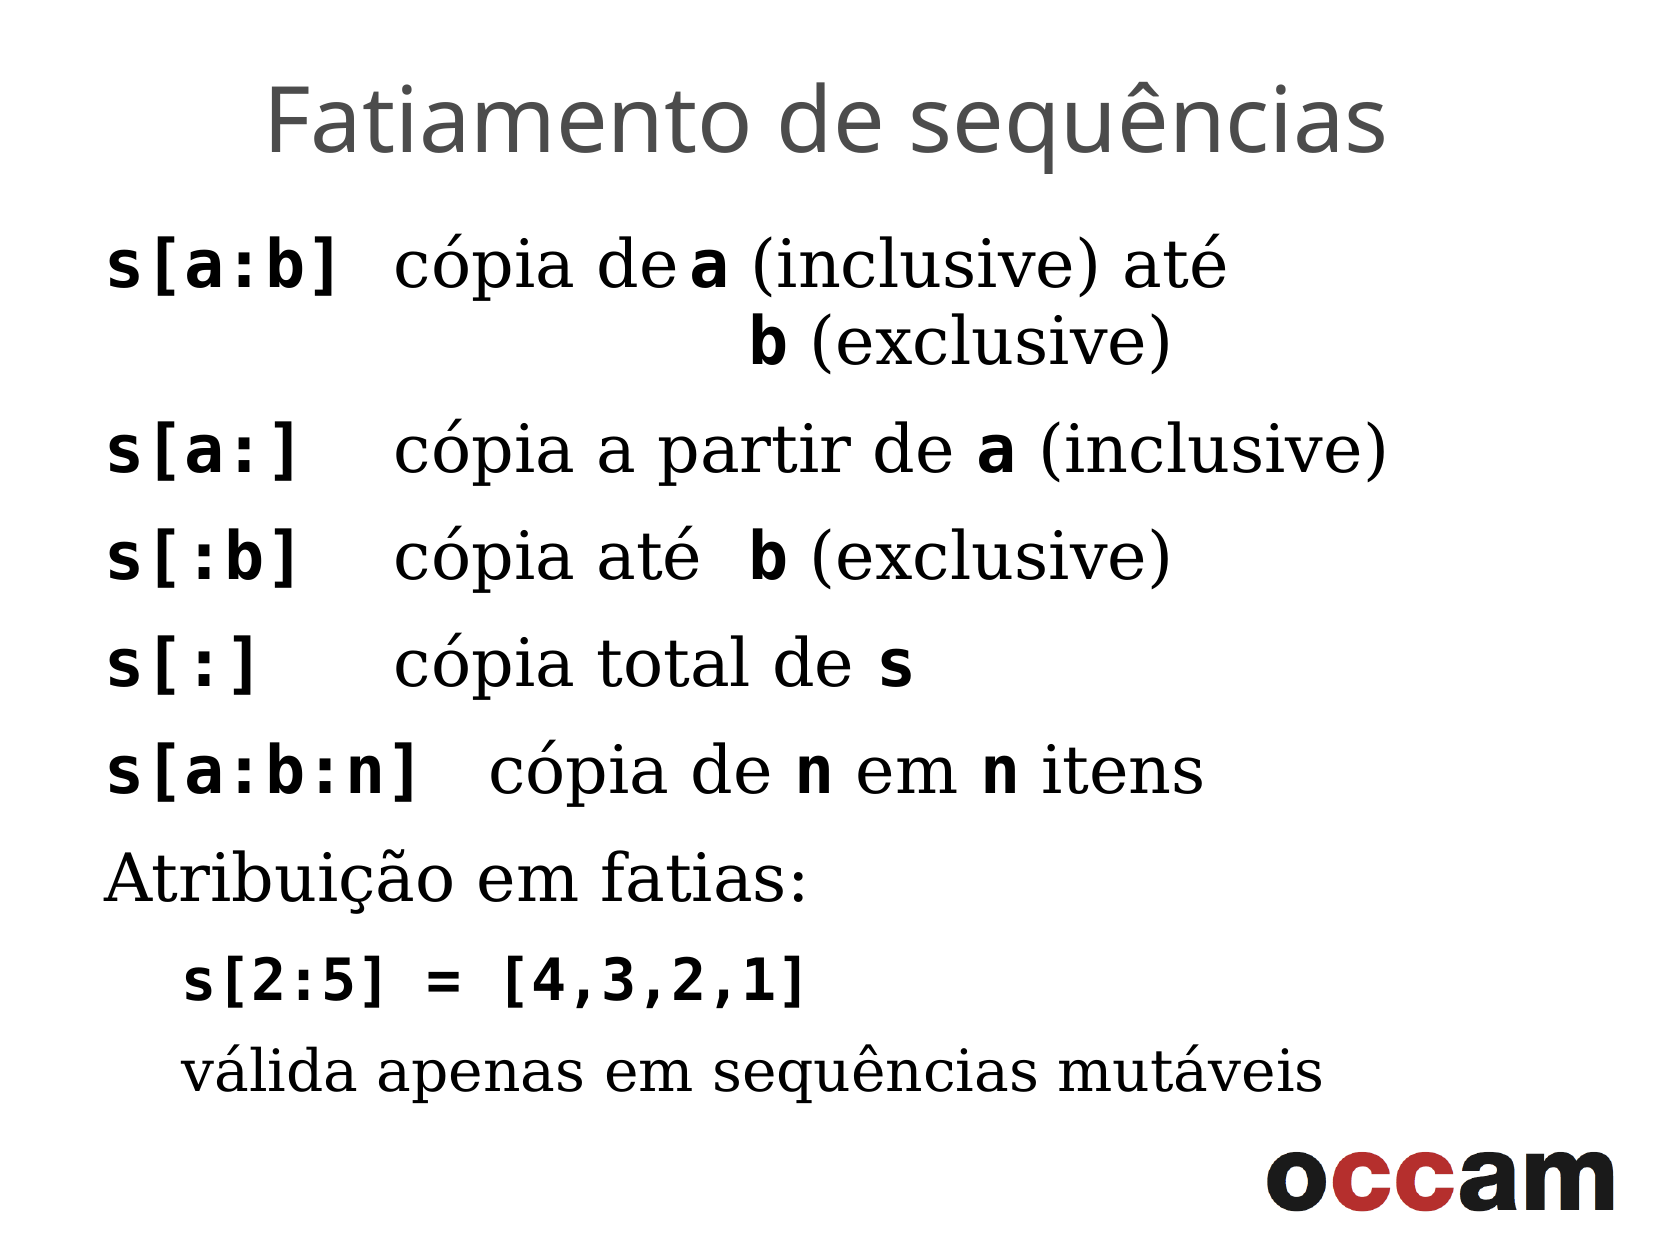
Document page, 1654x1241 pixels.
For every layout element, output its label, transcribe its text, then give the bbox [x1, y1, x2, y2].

picture [1237, 1122, 1643, 1241]
list s[a:b] cópia de a (inclusive) até b (exclusive) s[a:] cópia a partir de a (inclusive) s[:b] cópia até b (exclusive) s[:] cópia total de s s[a:b:n] cópia de n em n itens Atribuição em fatias: s[2:5] = [4,3,2,1] válida apenas em sequências mutáveis [86, 225, 1576, 1107]
title Fatiamento de sequências [82, 13, 1571, 222]
